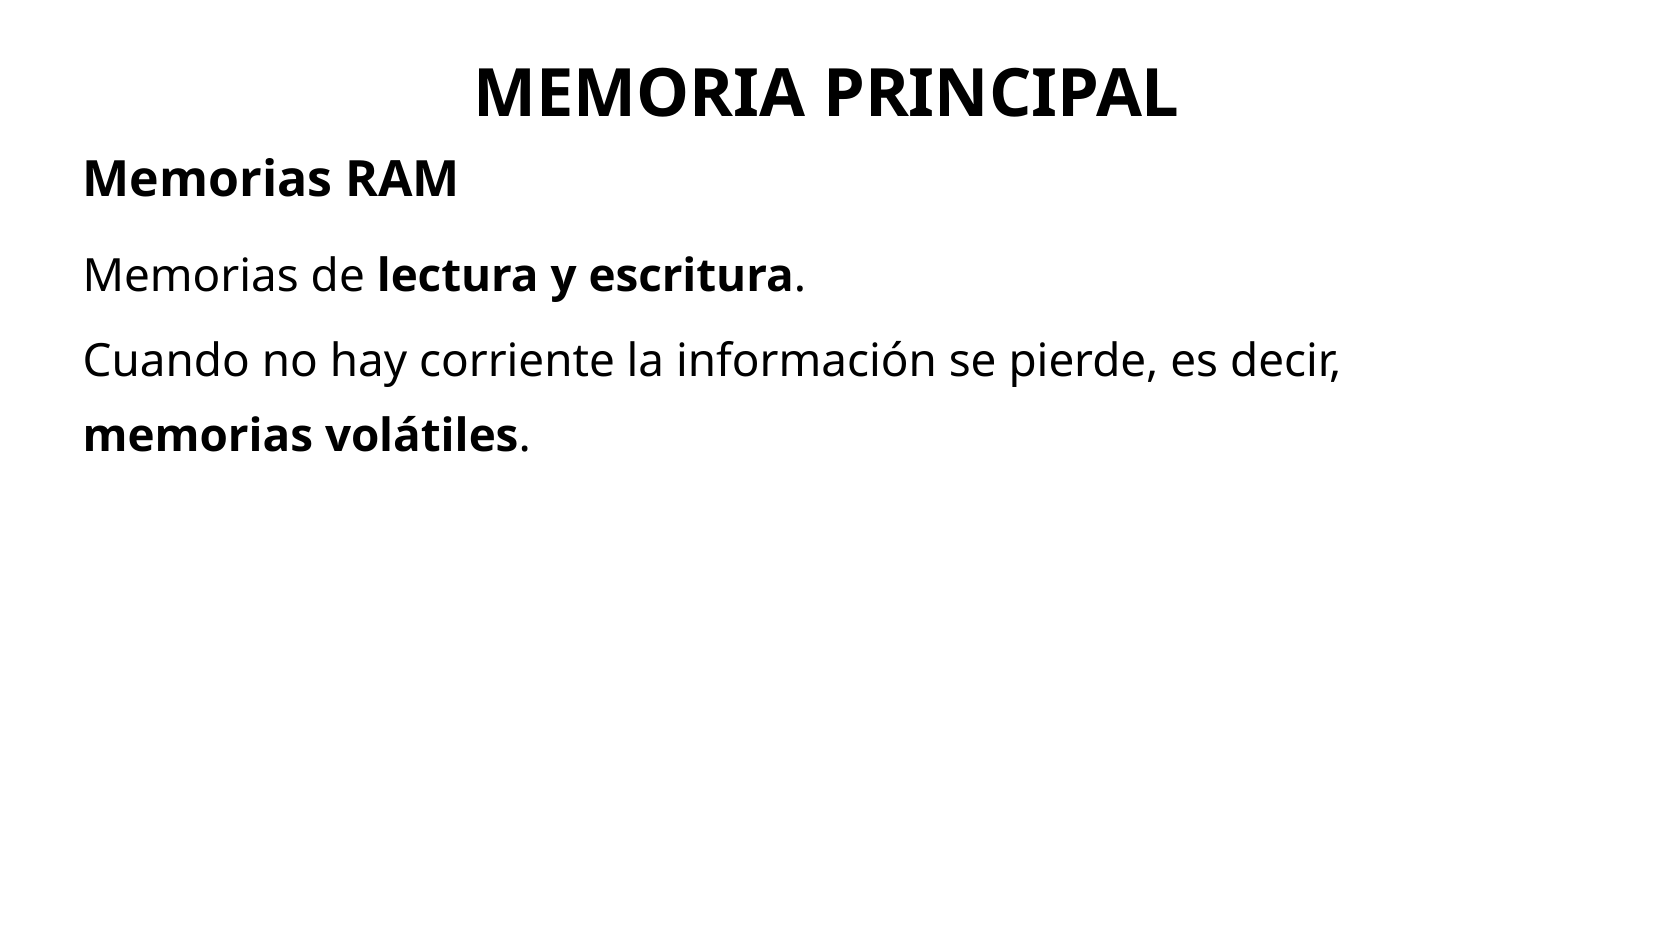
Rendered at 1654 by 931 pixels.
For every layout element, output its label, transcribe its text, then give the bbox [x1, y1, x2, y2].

subtitle Memorias RAM Memorias de lectura y escritura. Cuando no hay corriente la información se pierde, es decir, memorias volátiles. [82, 147, 1571, 827]
title MEMORIA PRINCIPAL [82, 37, 1571, 147]
